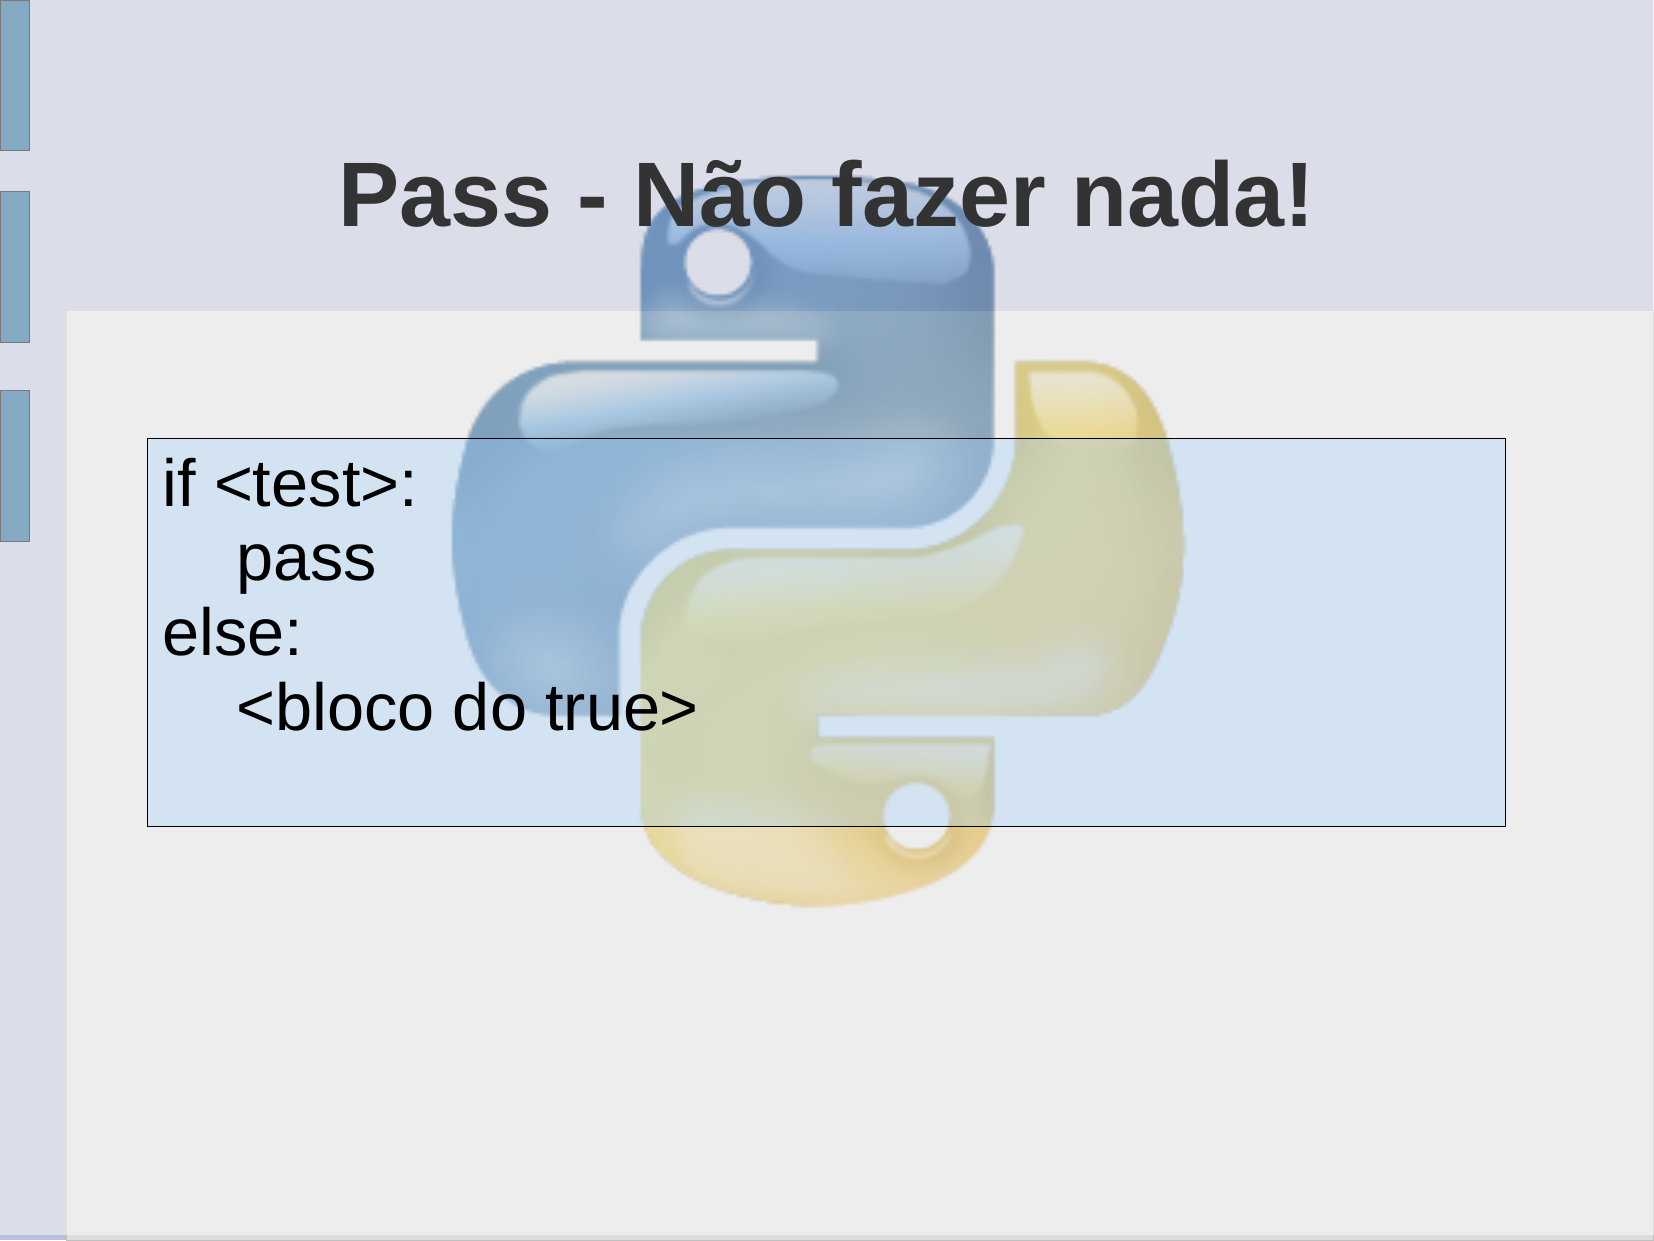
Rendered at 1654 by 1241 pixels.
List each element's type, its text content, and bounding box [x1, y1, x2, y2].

picture [0, 0, 1654, 1235]
text_box if <test>: pass else: <bloco do true> [147, 438, 1506, 827]
title Pass - Não fazer nada! [121, 91, 1534, 299]
